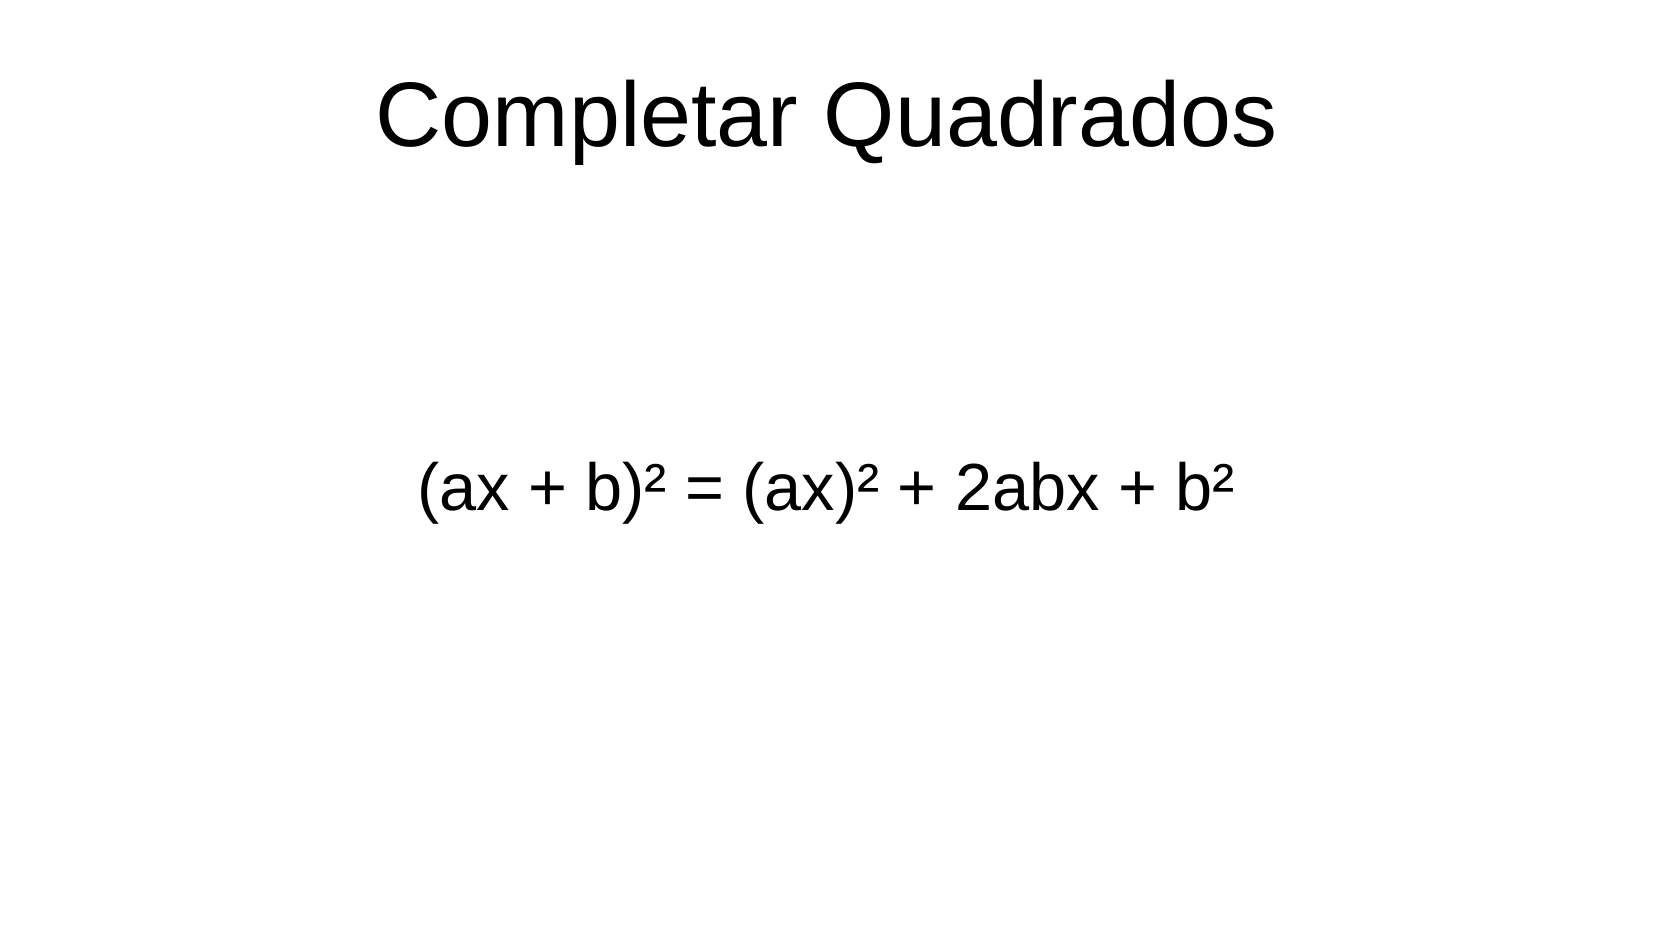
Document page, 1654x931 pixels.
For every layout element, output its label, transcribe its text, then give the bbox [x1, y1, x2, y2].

subtitle (ax + b)² = (ax)² + 2abx + b² [82, 217, 1571, 758]
title Completar Quadrados [82, 37, 1571, 193]
